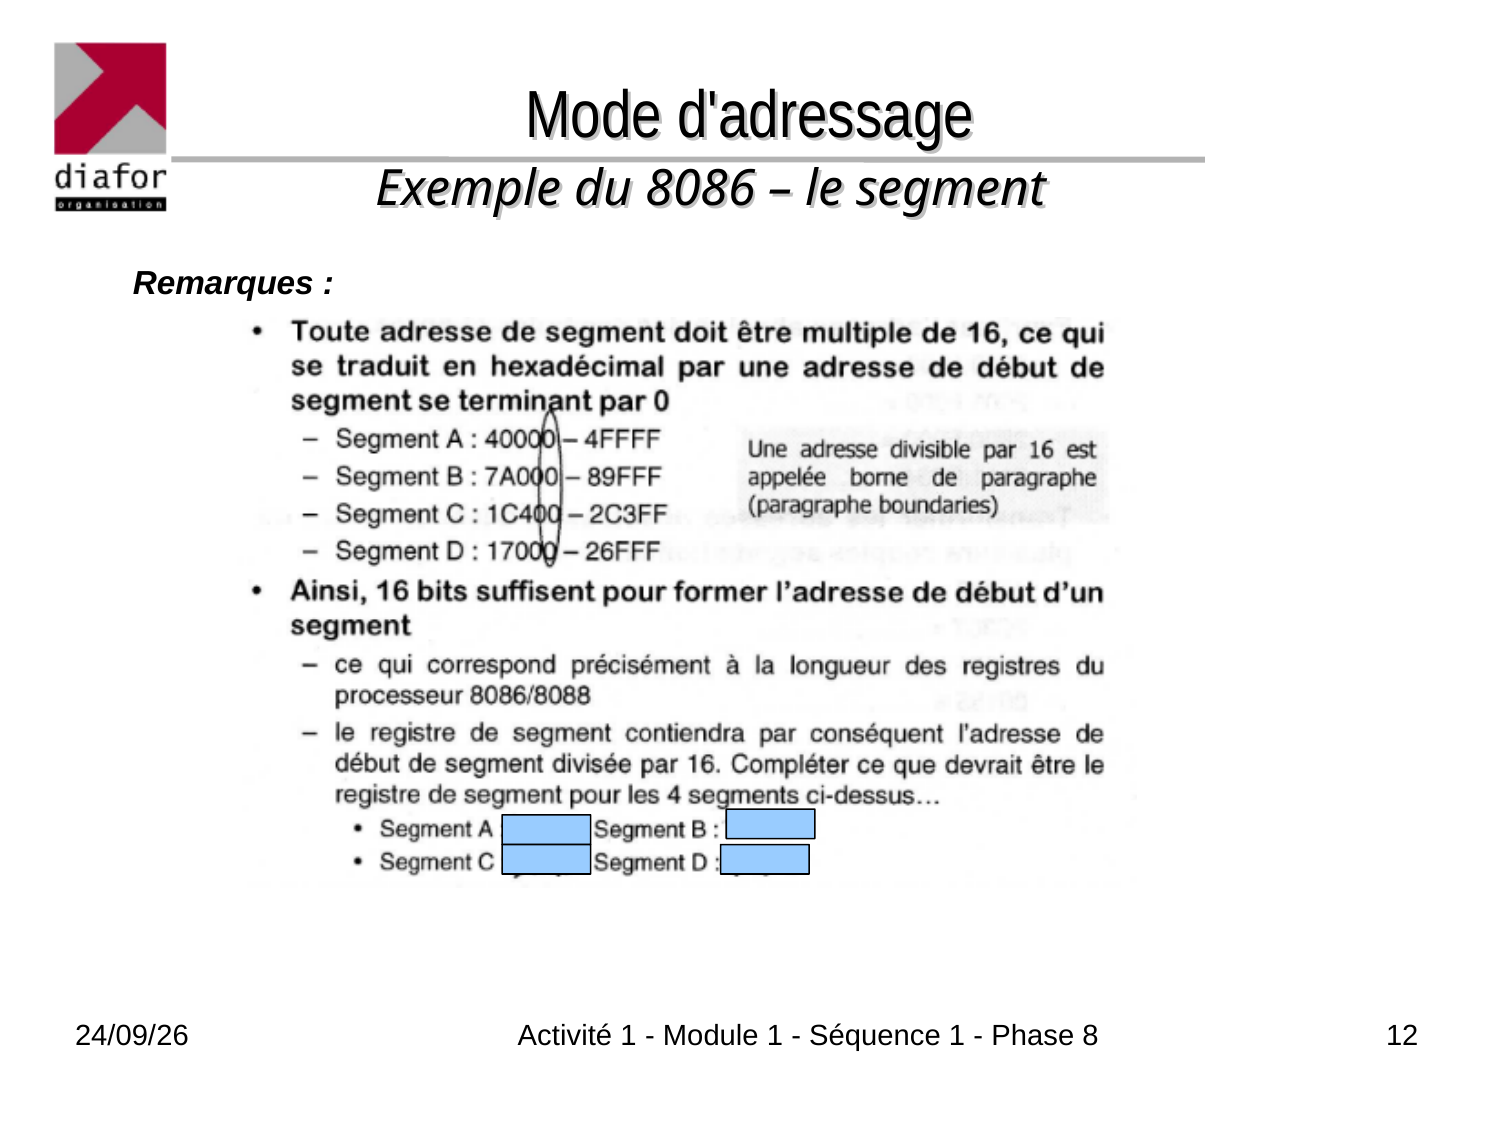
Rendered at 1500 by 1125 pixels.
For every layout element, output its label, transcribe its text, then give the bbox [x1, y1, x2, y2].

text_box [726, 809, 815, 839]
picture [236, 317, 1137, 888]
title Mode d'adressage Exemple du 8086 – le segment [75, 45, 1426, 250]
text_box [720, 844, 810, 875]
text_box [502, 814, 591, 875]
picture [53, 42, 168, 213]
text_box Remarques : [118, 262, 359, 309]
